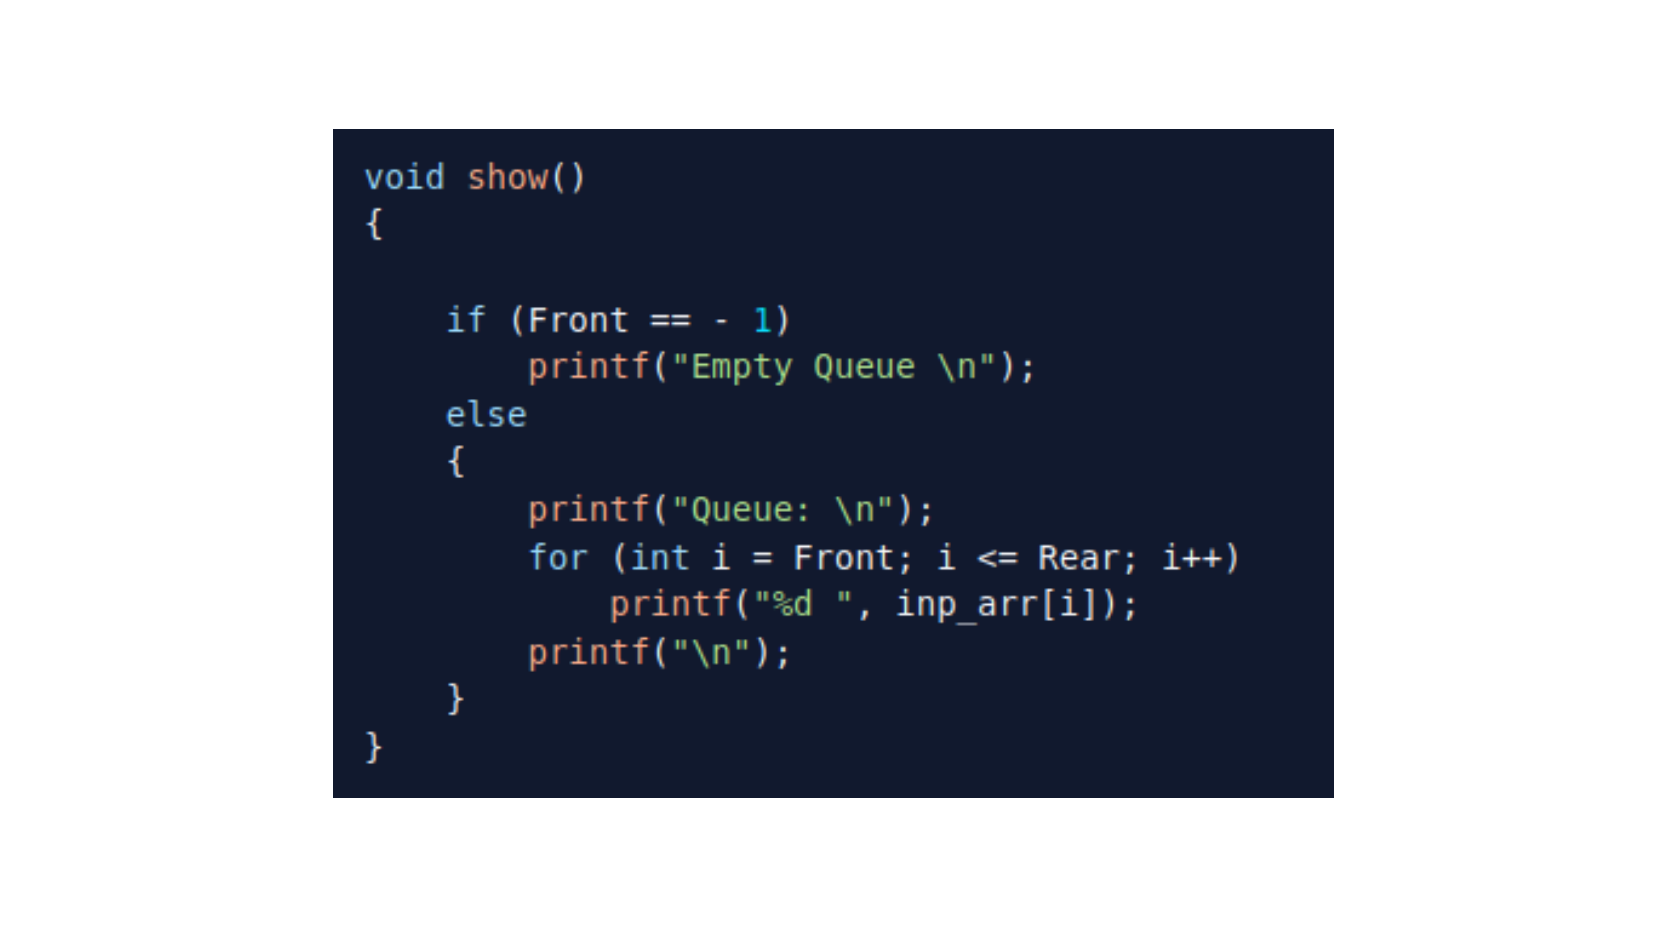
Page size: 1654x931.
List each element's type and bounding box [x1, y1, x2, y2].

picture [333, 129, 1334, 798]
